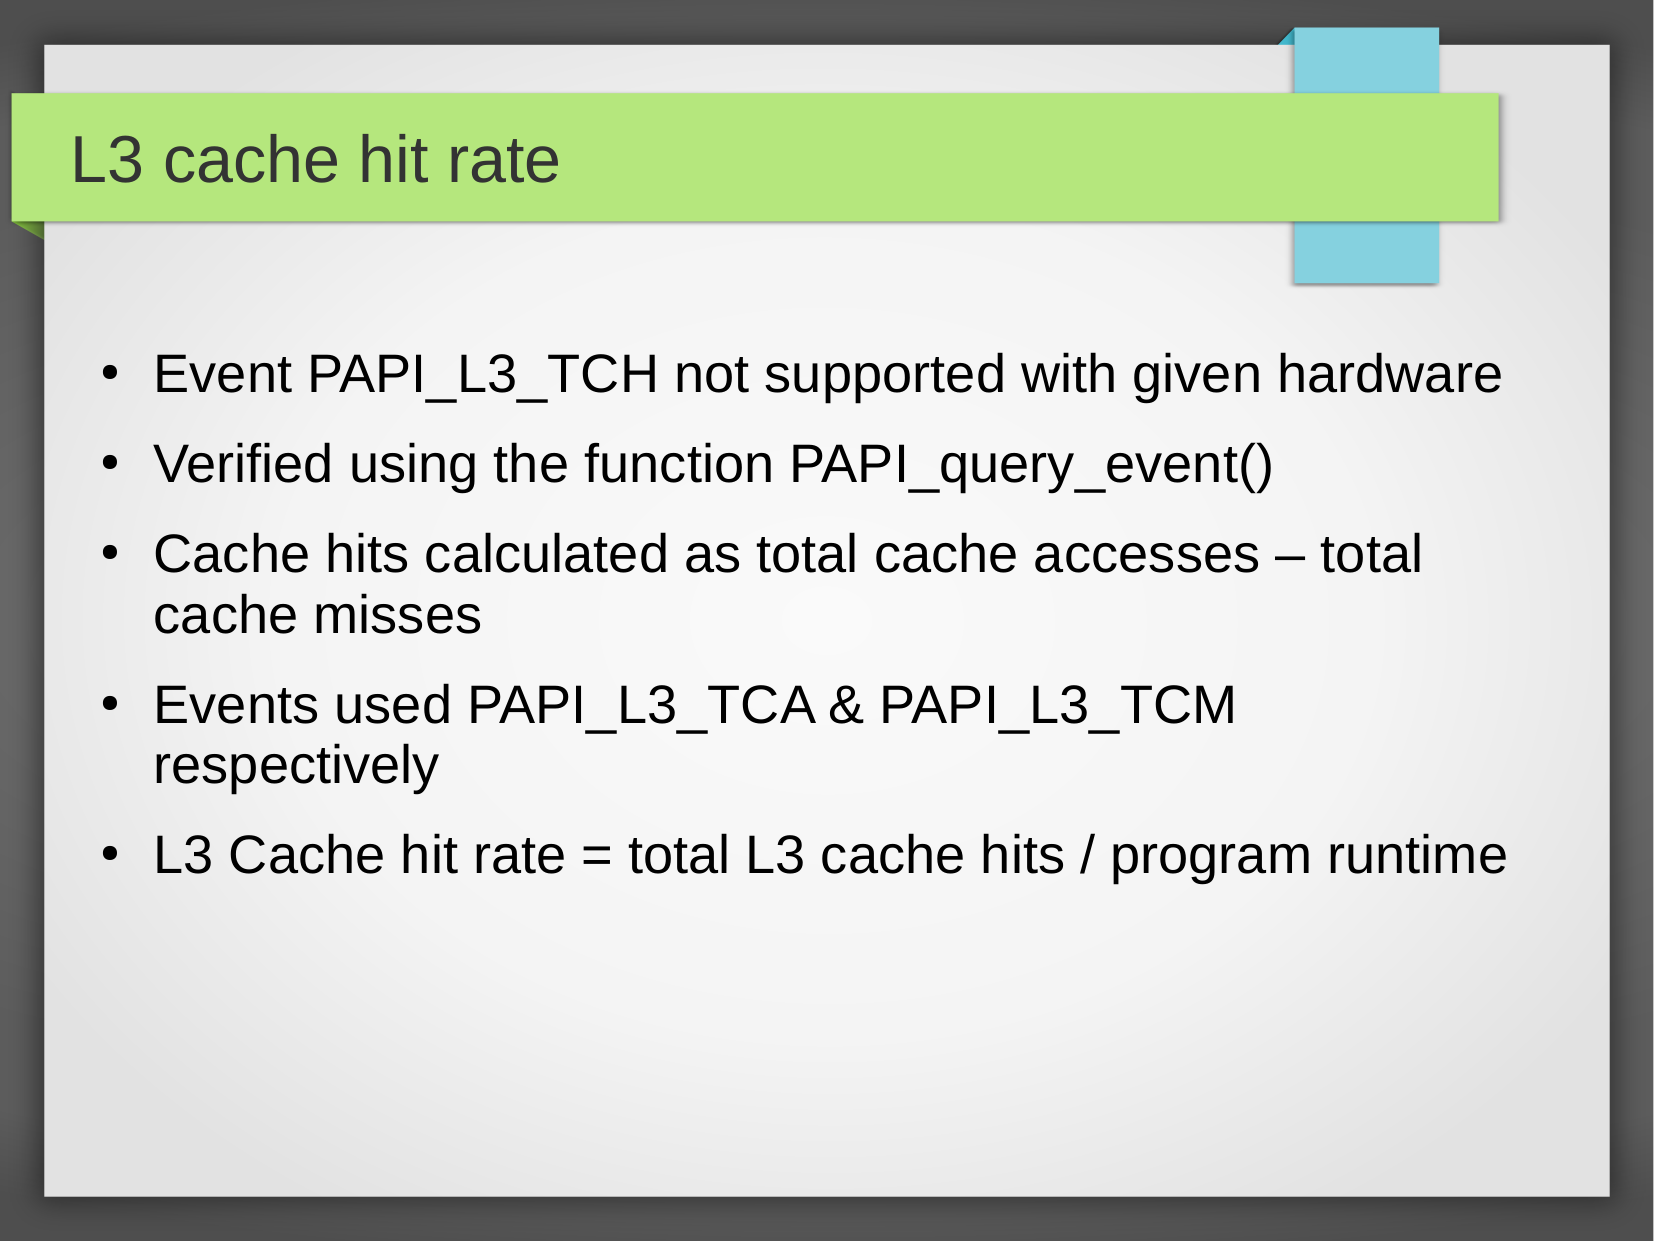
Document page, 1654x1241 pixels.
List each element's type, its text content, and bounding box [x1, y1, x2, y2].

title L3 cache hit rate [70, 106, 1229, 213]
list Event PAPI_L3_TCH not supported with given hardware Verified using the function PAPI_query_event() Cache hits calculated as total cache accesses – total cache misses Events used PAPI_L3_TCA & PAPI_L3_TCM respectively L3 Cache hit rate = total L3 cache hits / program runtime [82, 343, 1538, 1063]
picture [0, 0, 1654, 1241]
